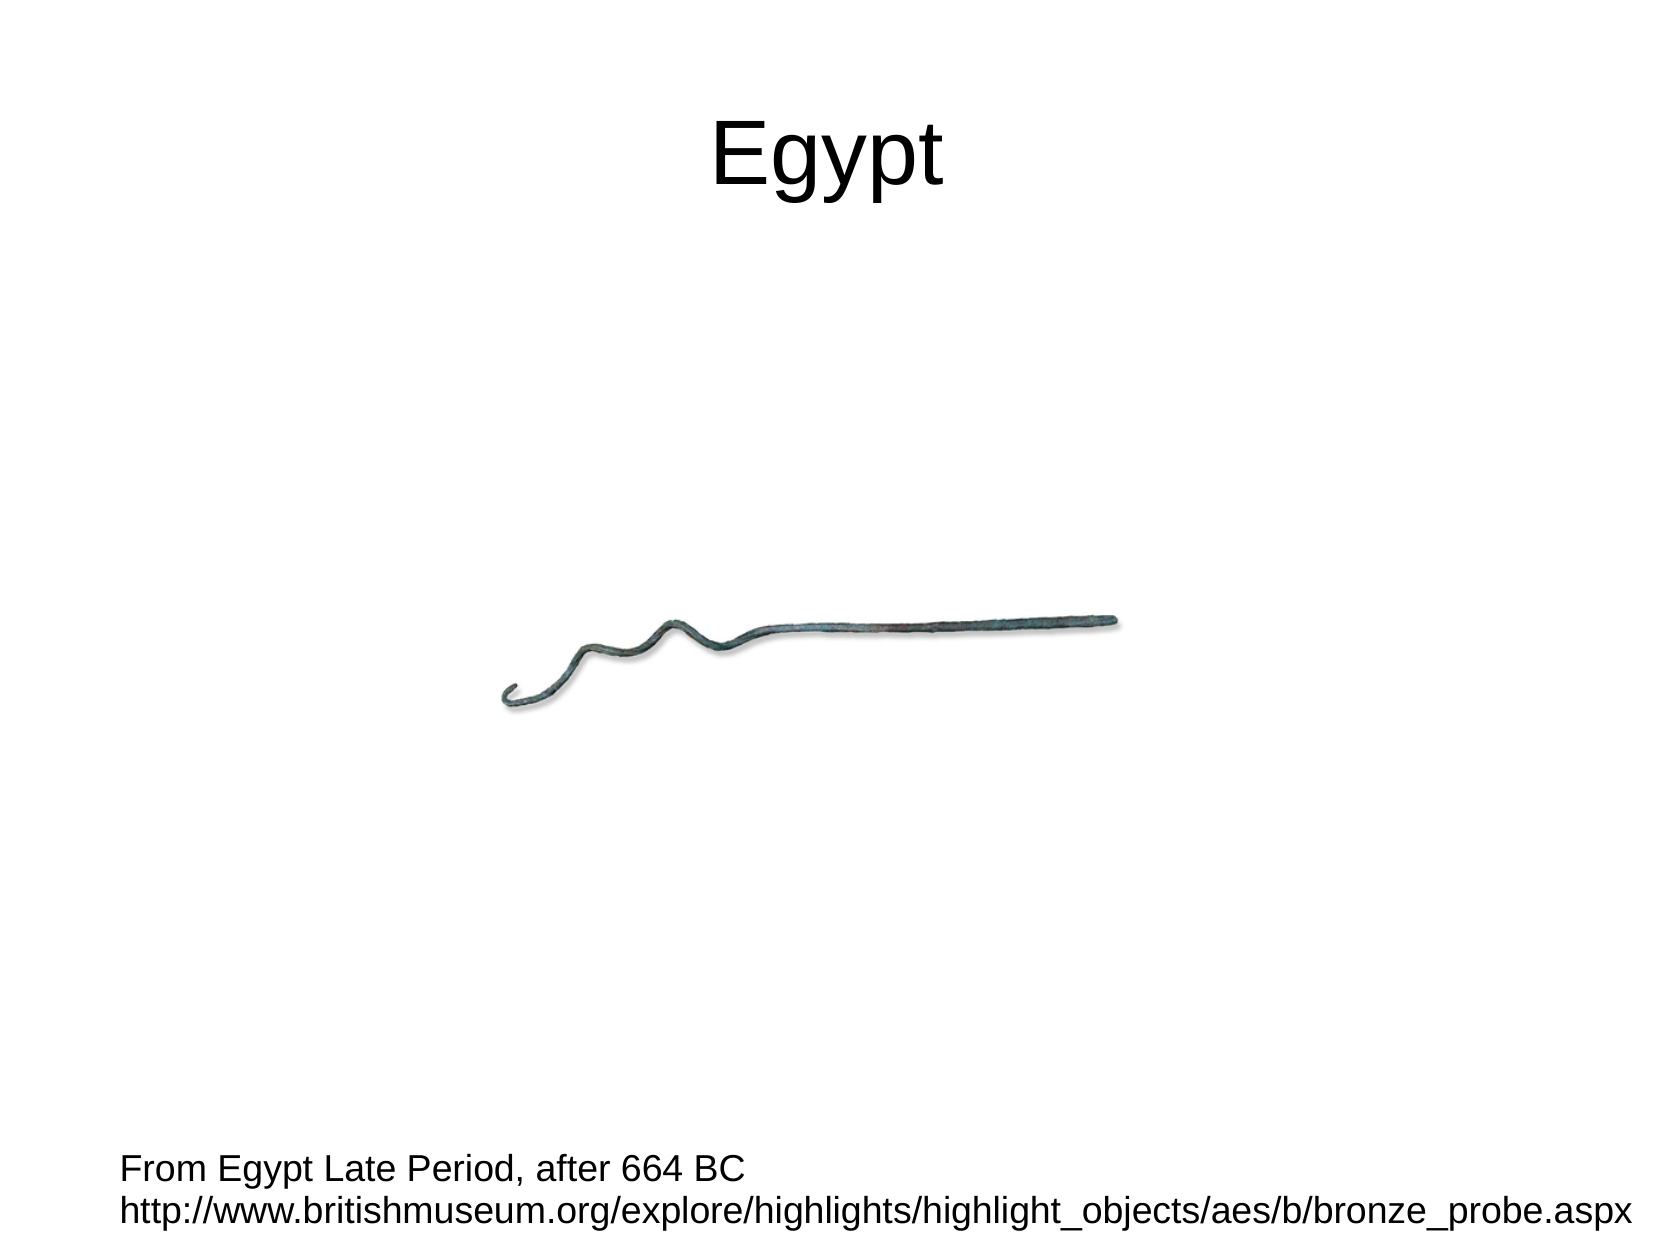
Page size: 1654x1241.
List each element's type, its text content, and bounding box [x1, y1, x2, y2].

picture [450, 290, 1170, 1010]
title Egypt [82, 49, 1571, 257]
text_box From Egypt Late Period, after 664 BC http://www.britishmuseum.org/explore/highlights/highlight_objects/aes/b/bronze_probe.aspx [104, 1140, 1649, 1240]
